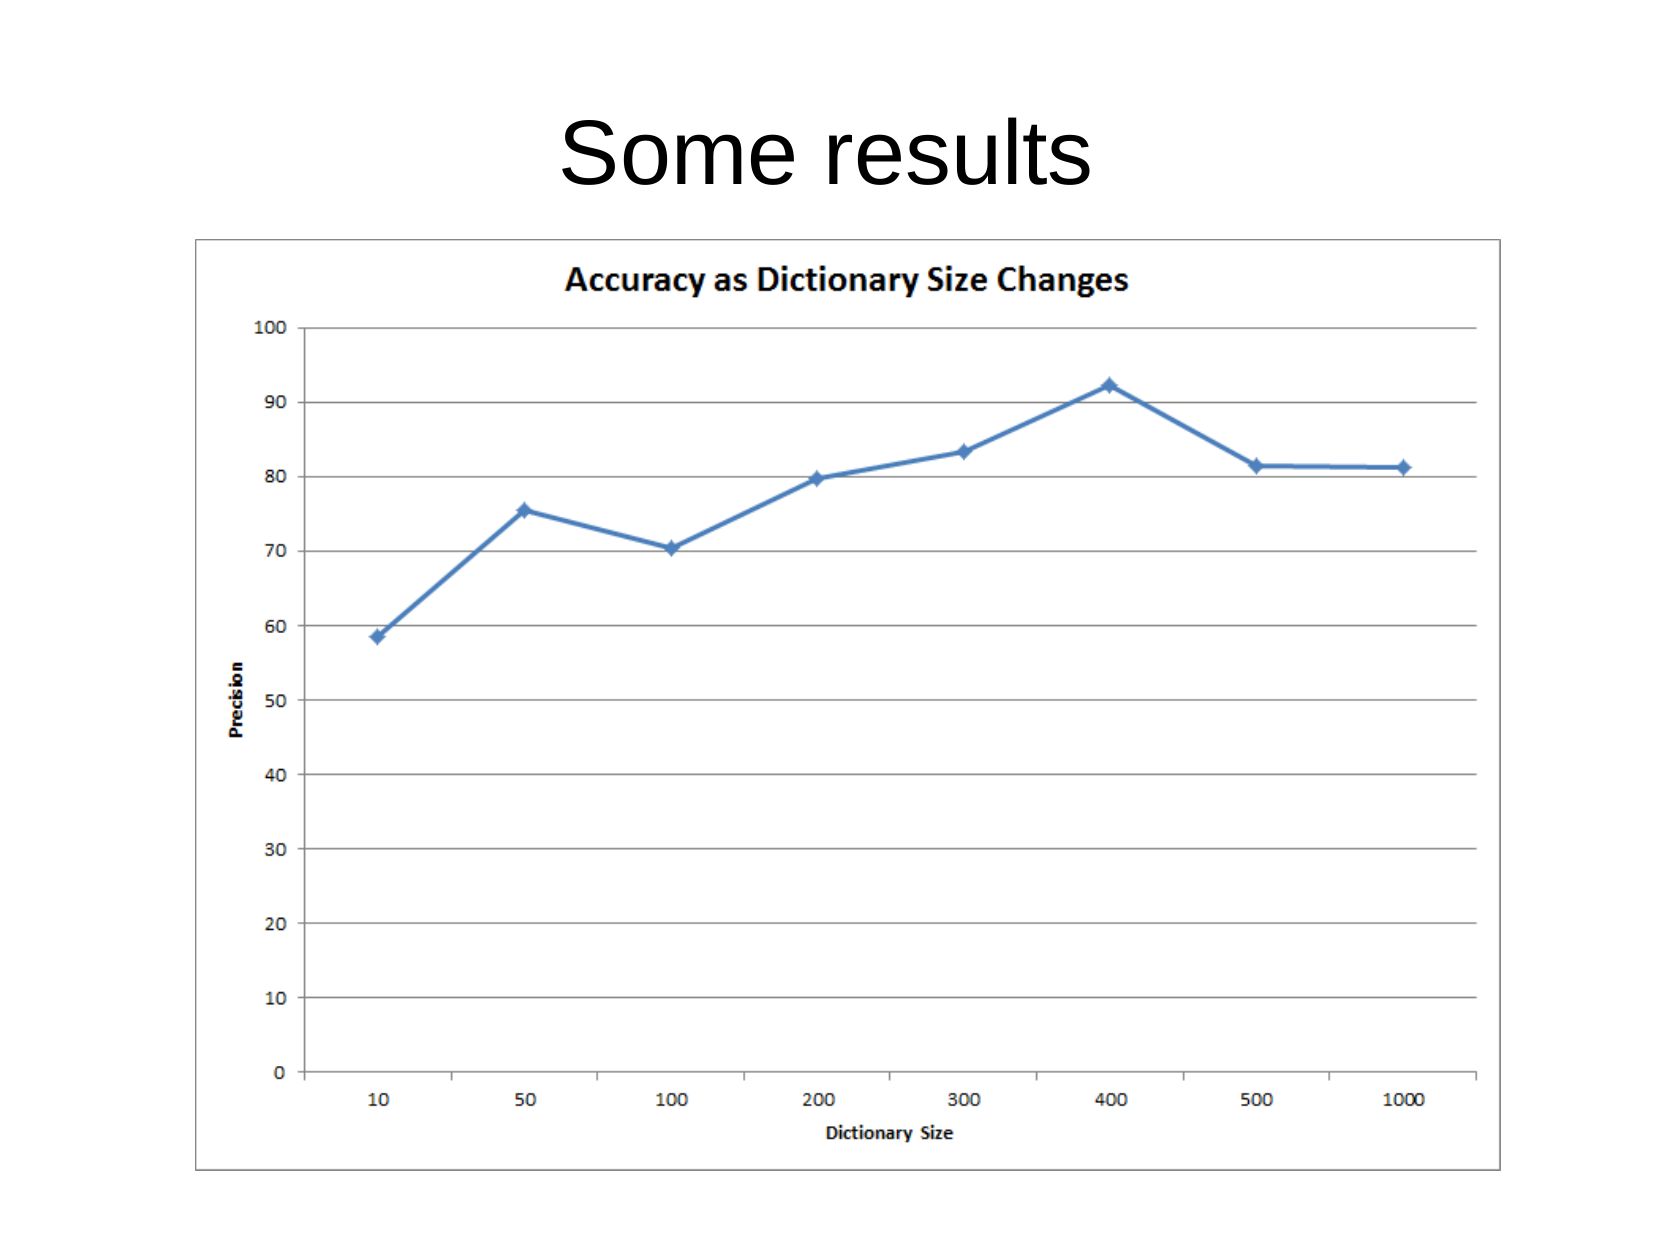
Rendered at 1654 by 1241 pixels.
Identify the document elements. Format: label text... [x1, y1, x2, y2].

picture [195, 239, 1501, 1171]
title Some results [82, 49, 1571, 257]
